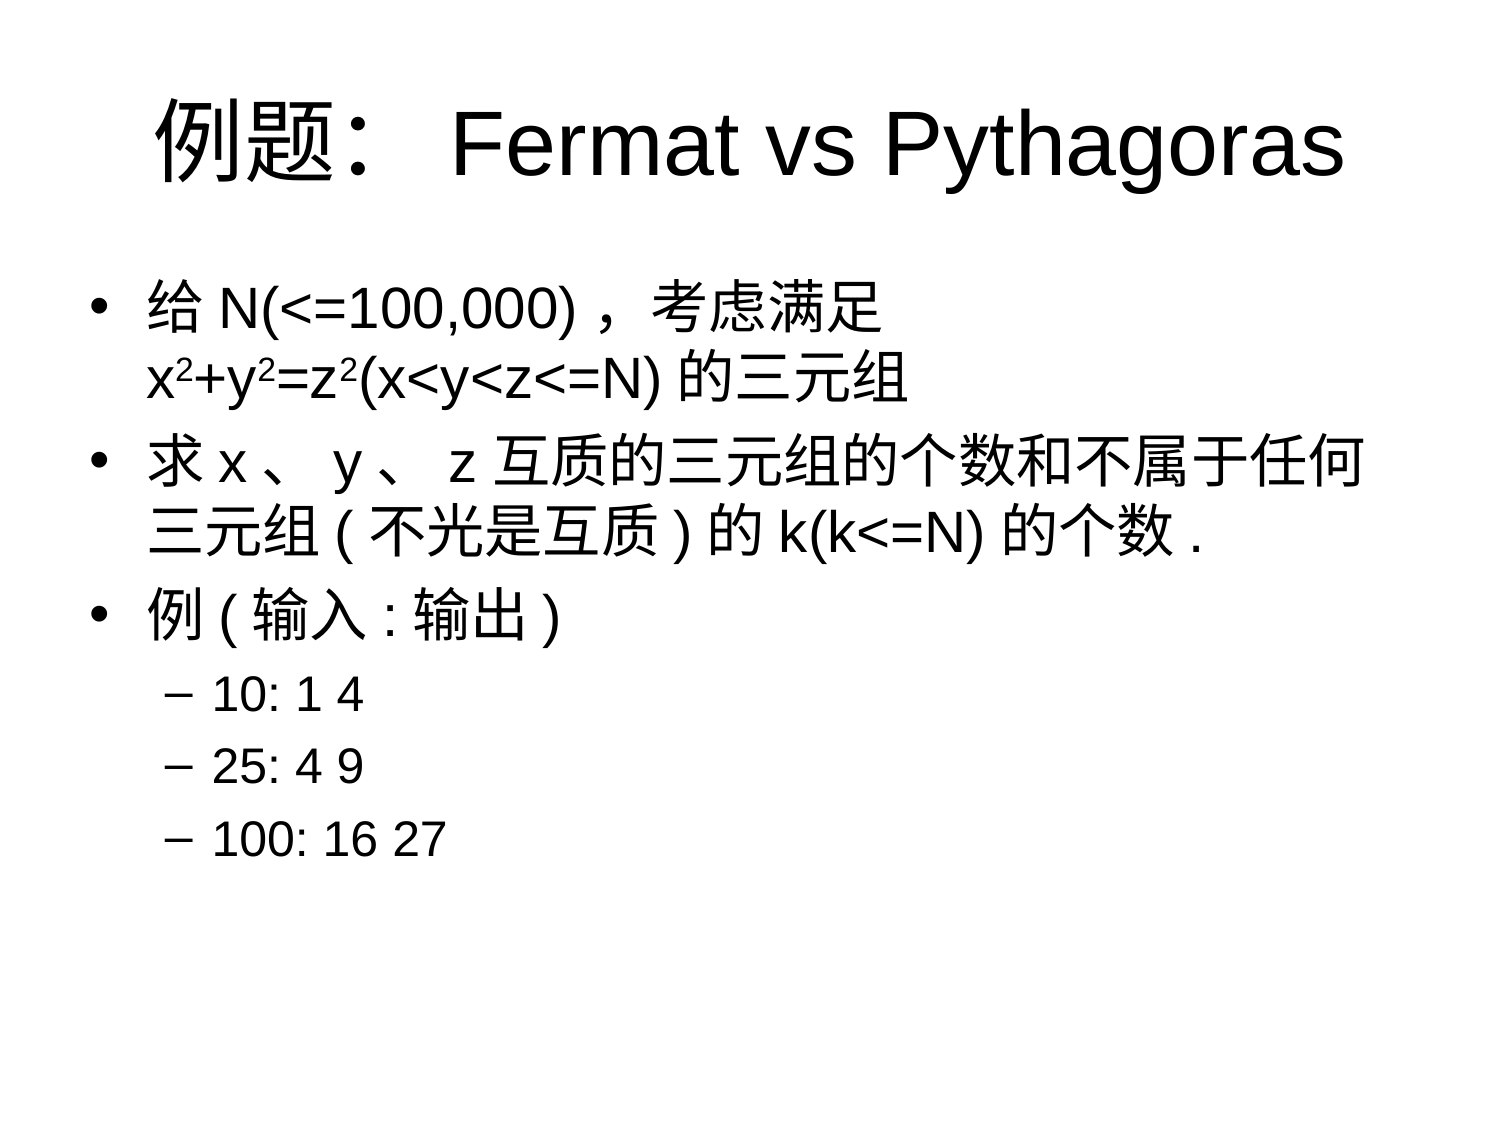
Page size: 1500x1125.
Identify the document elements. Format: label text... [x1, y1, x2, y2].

list 给N(<=100,000)，考虑满足x2+y2=z2(x<y<z<=N)的三元组 求x、y、z互质的三元组的个数和不属于任何三元组(不光是互质)的k(k<=N)的个数. 例(输入:输出) 10: 1 4 25: 4 9 100: 16 27 [75, 262, 1426, 1006]
title 例题：Fermat vs Pythagoras [75, 45, 1426, 233]
